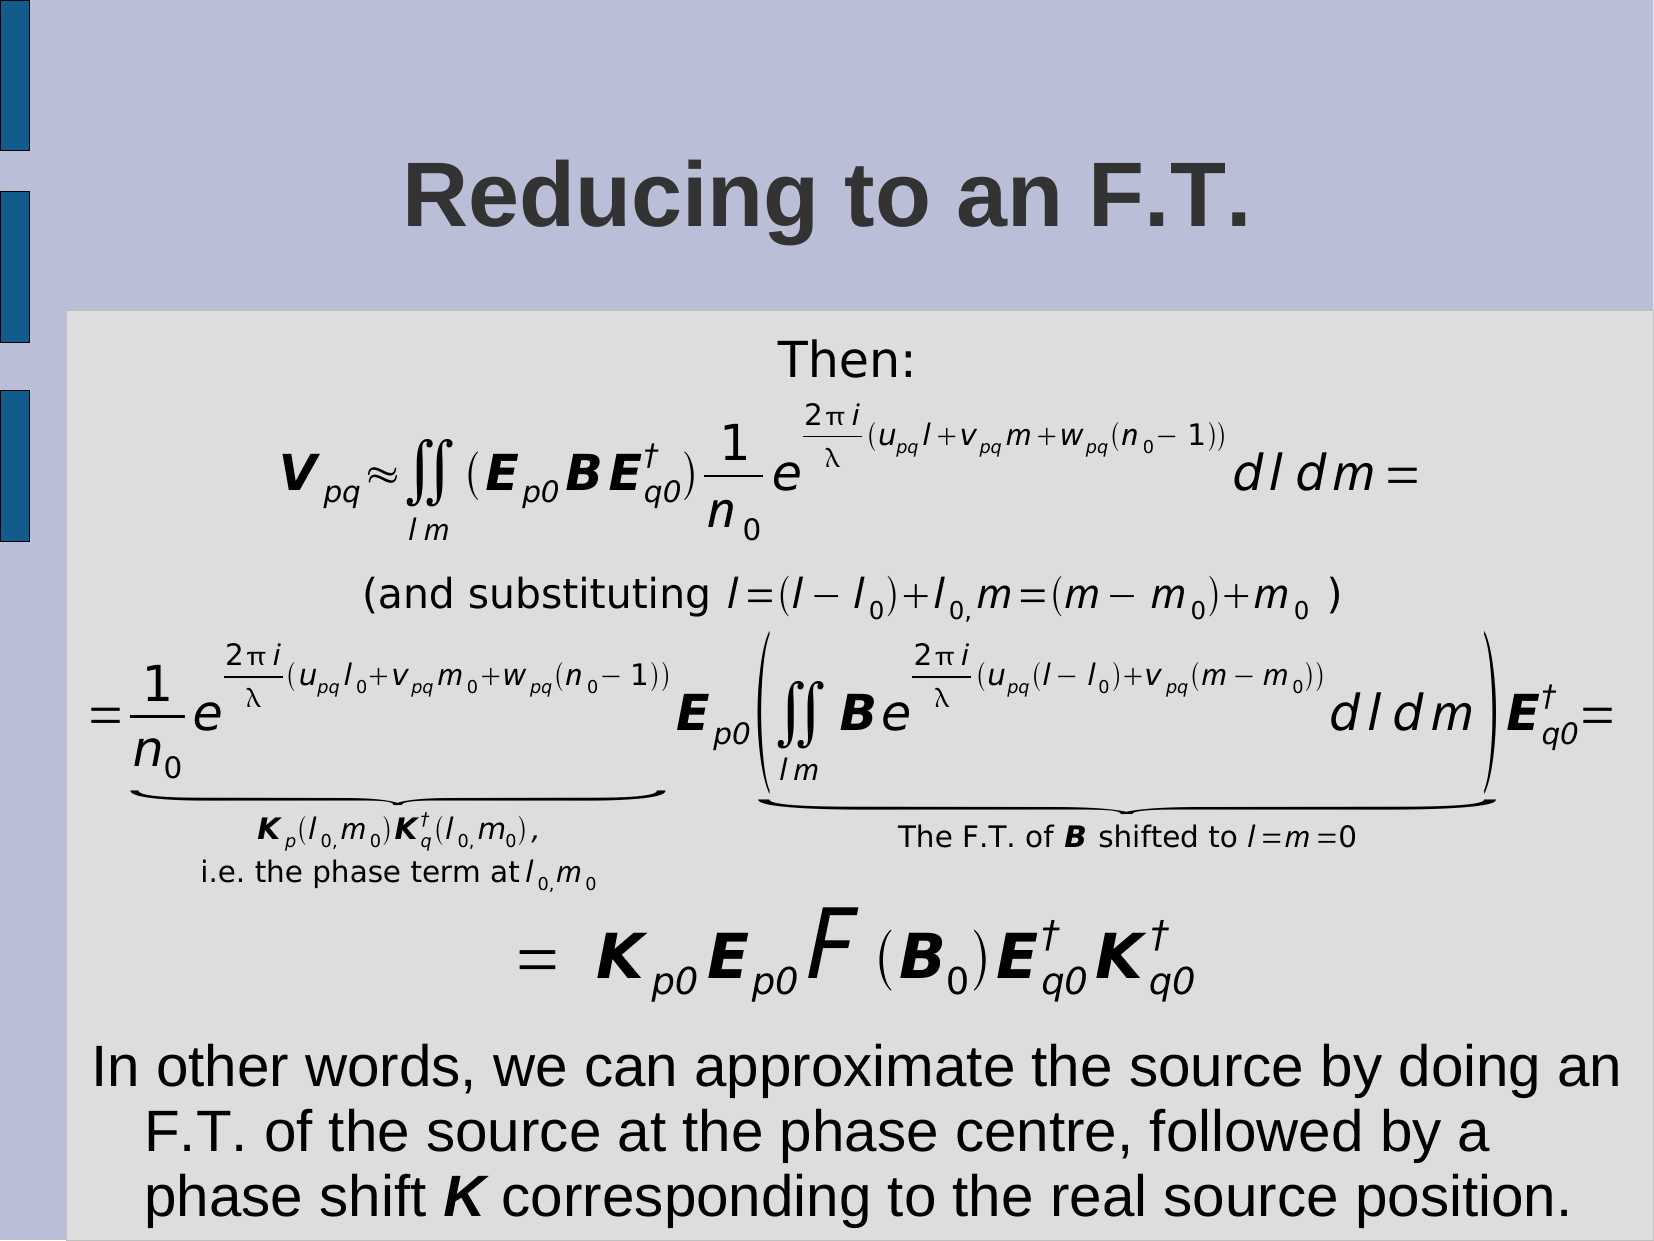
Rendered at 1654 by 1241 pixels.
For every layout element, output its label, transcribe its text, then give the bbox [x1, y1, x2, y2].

title Reducing to an F.T. [121, 91, 1534, 299]
chart [77, 319, 1625, 1004]
text_box In other words, we can approximate the source by doing an F.T. of the source at the phase centre, followed by a phase shift K corresponding to the real source position. [73, 1033, 1654, 1241]
